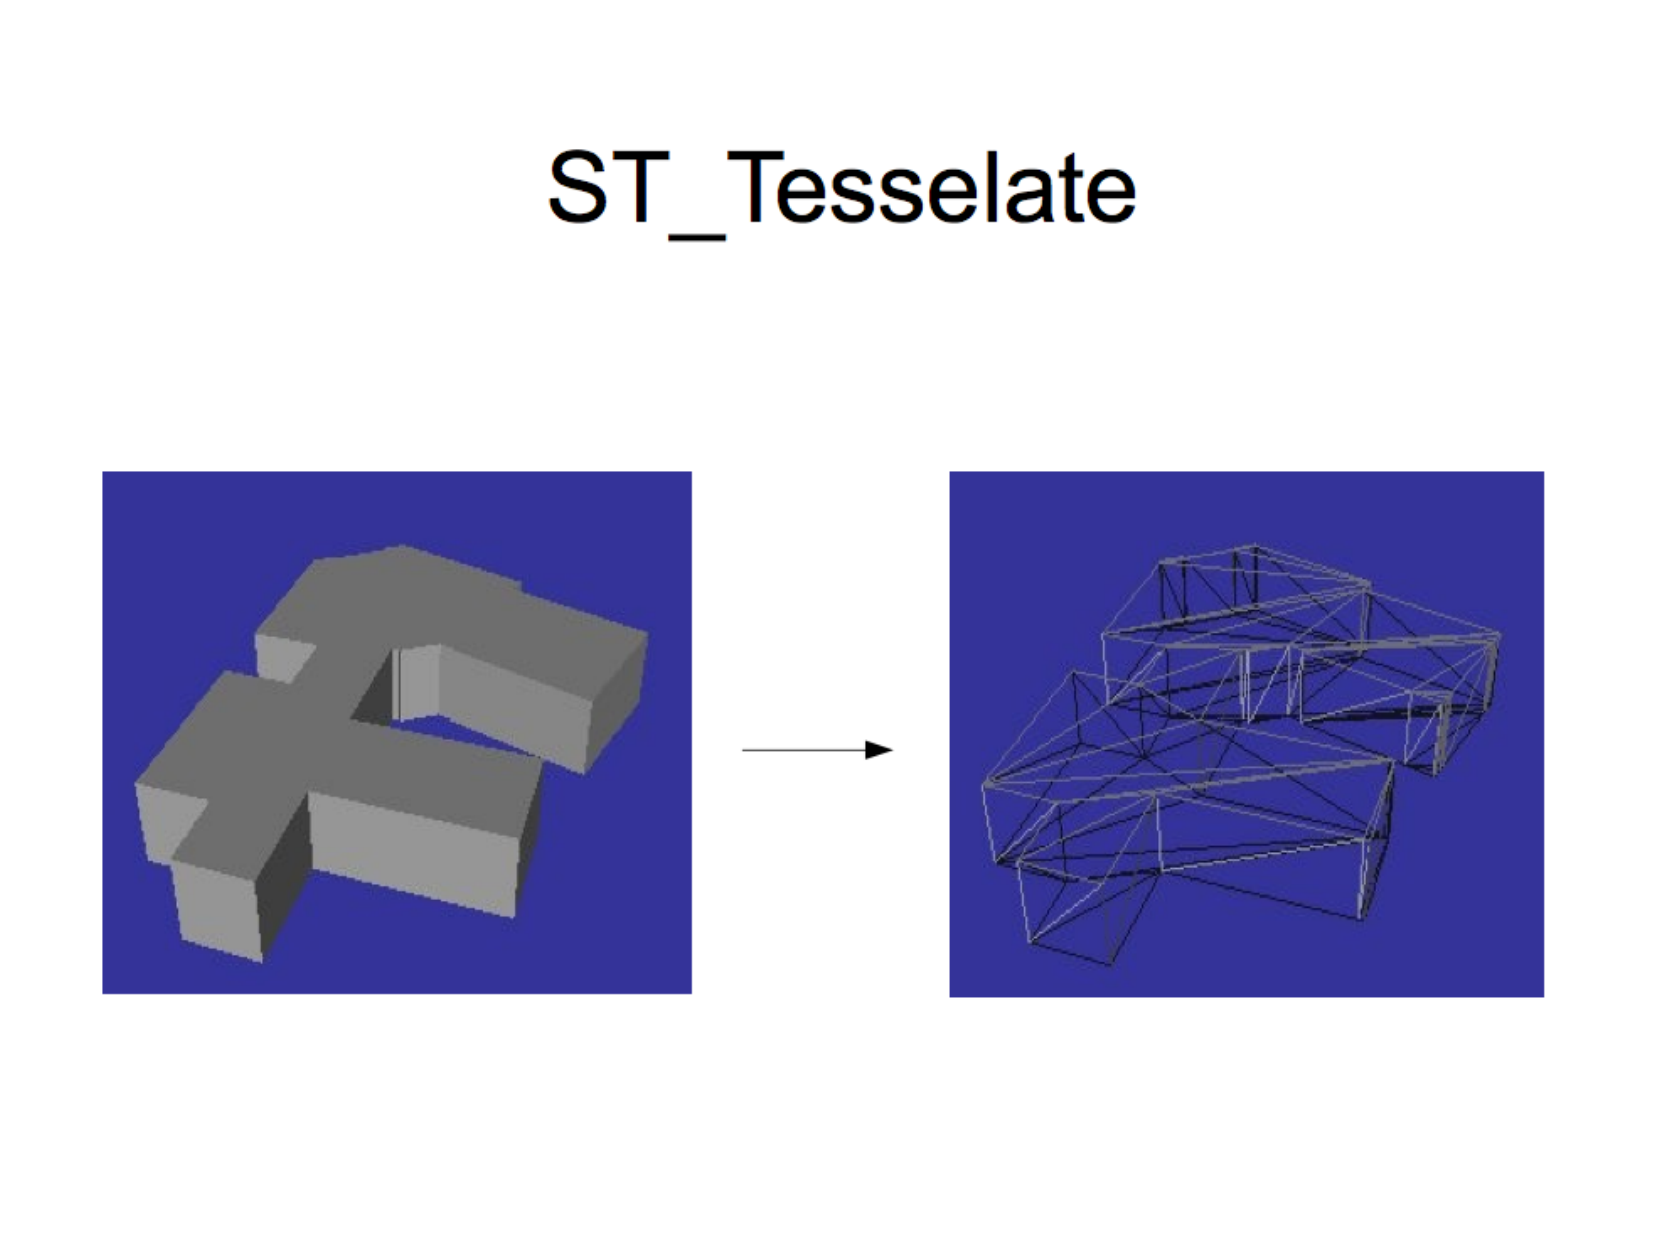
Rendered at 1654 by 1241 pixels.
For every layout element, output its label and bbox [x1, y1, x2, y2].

picture [0, 84, 1654, 1163]
